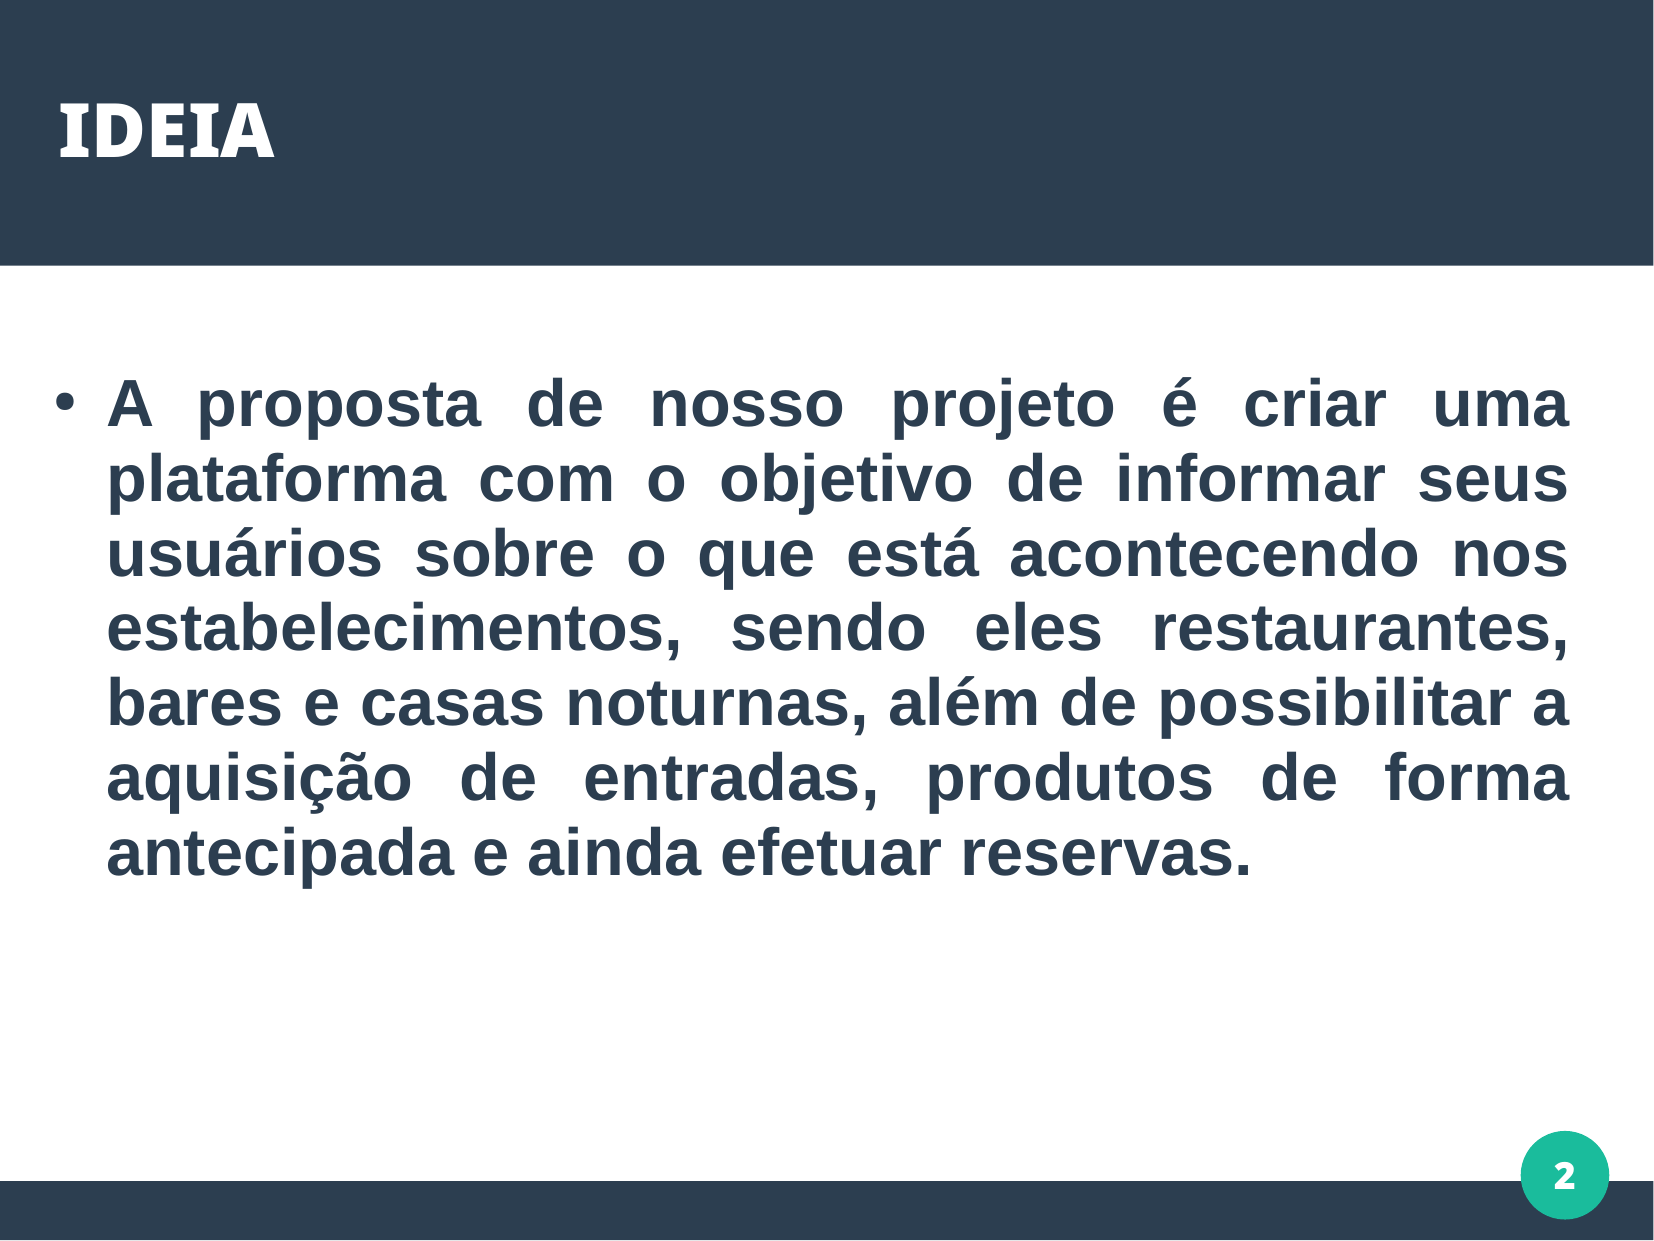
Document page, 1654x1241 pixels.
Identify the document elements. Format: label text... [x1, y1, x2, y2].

list A proposta de nosso projeto é criar uma plataforma com o objetivo de informar seus usuários sobre o que está acontecendo nos estabelecimentos, sendo eles restaurantes, bares e casas noturnas, além de possibilitar a aquisição de entradas, produtos de forma antecipada e ainda efetuar reservas. [35, 366, 1571, 1193]
title IDEIA [59, 49, 1595, 207]
